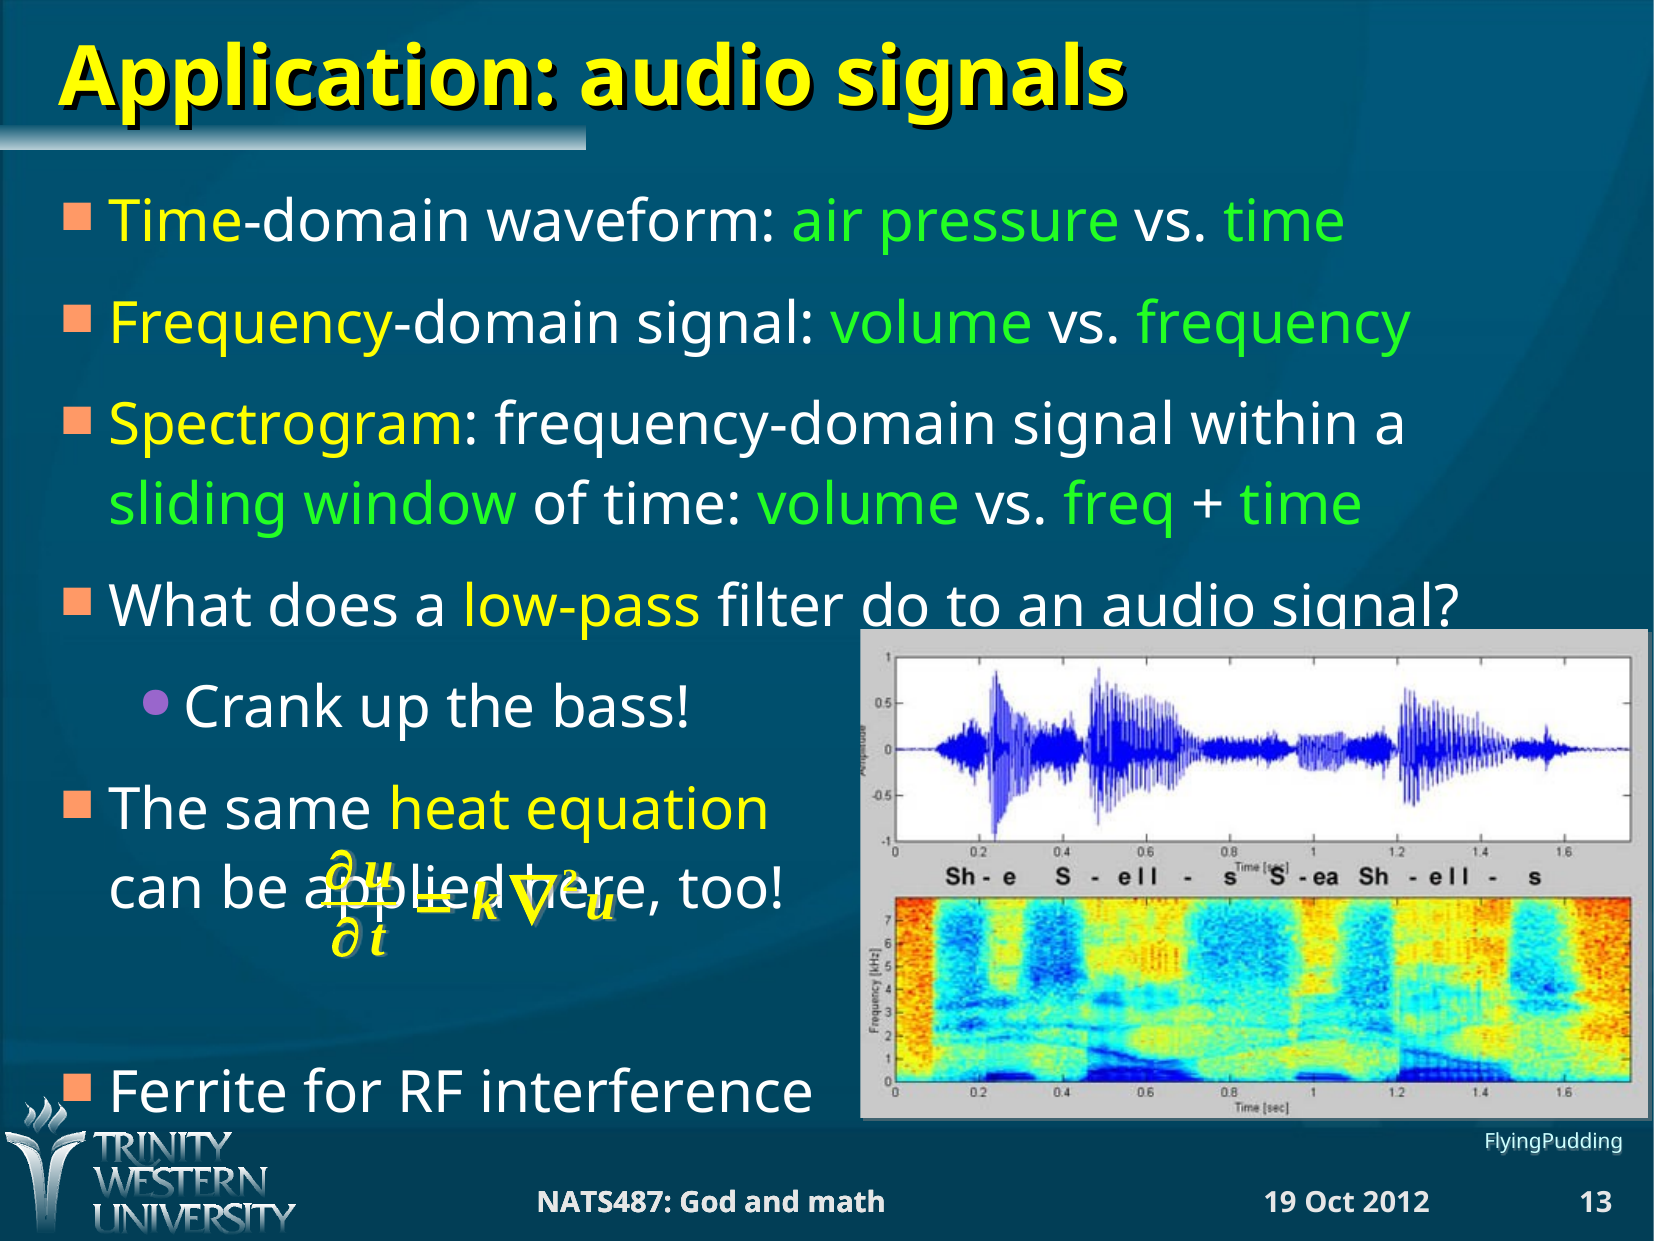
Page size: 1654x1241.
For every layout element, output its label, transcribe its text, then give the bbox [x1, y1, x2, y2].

list Time-domain waveform: air pressure vs. time Frequency-domain signal: volume vs. frequency Spectrogram: frequency-domain signal within a sliding window of time: volume vs. freq + time What does a low-pass filter do to an audio signal? Crank up the bass! The same heat equation can be applied here, too! Ferrite for RF interference [63, 179, 1597, 1109]
text_box FlyingPudding [1469, 1121, 1647, 1161]
picture [861, 629, 1648, 1118]
picture [38, 1227, 54, 1232]
title Application: audio signals [59, 19, 1578, 127]
chart [313, 839, 622, 968]
picture [1306, 1121, 1377, 1126]
